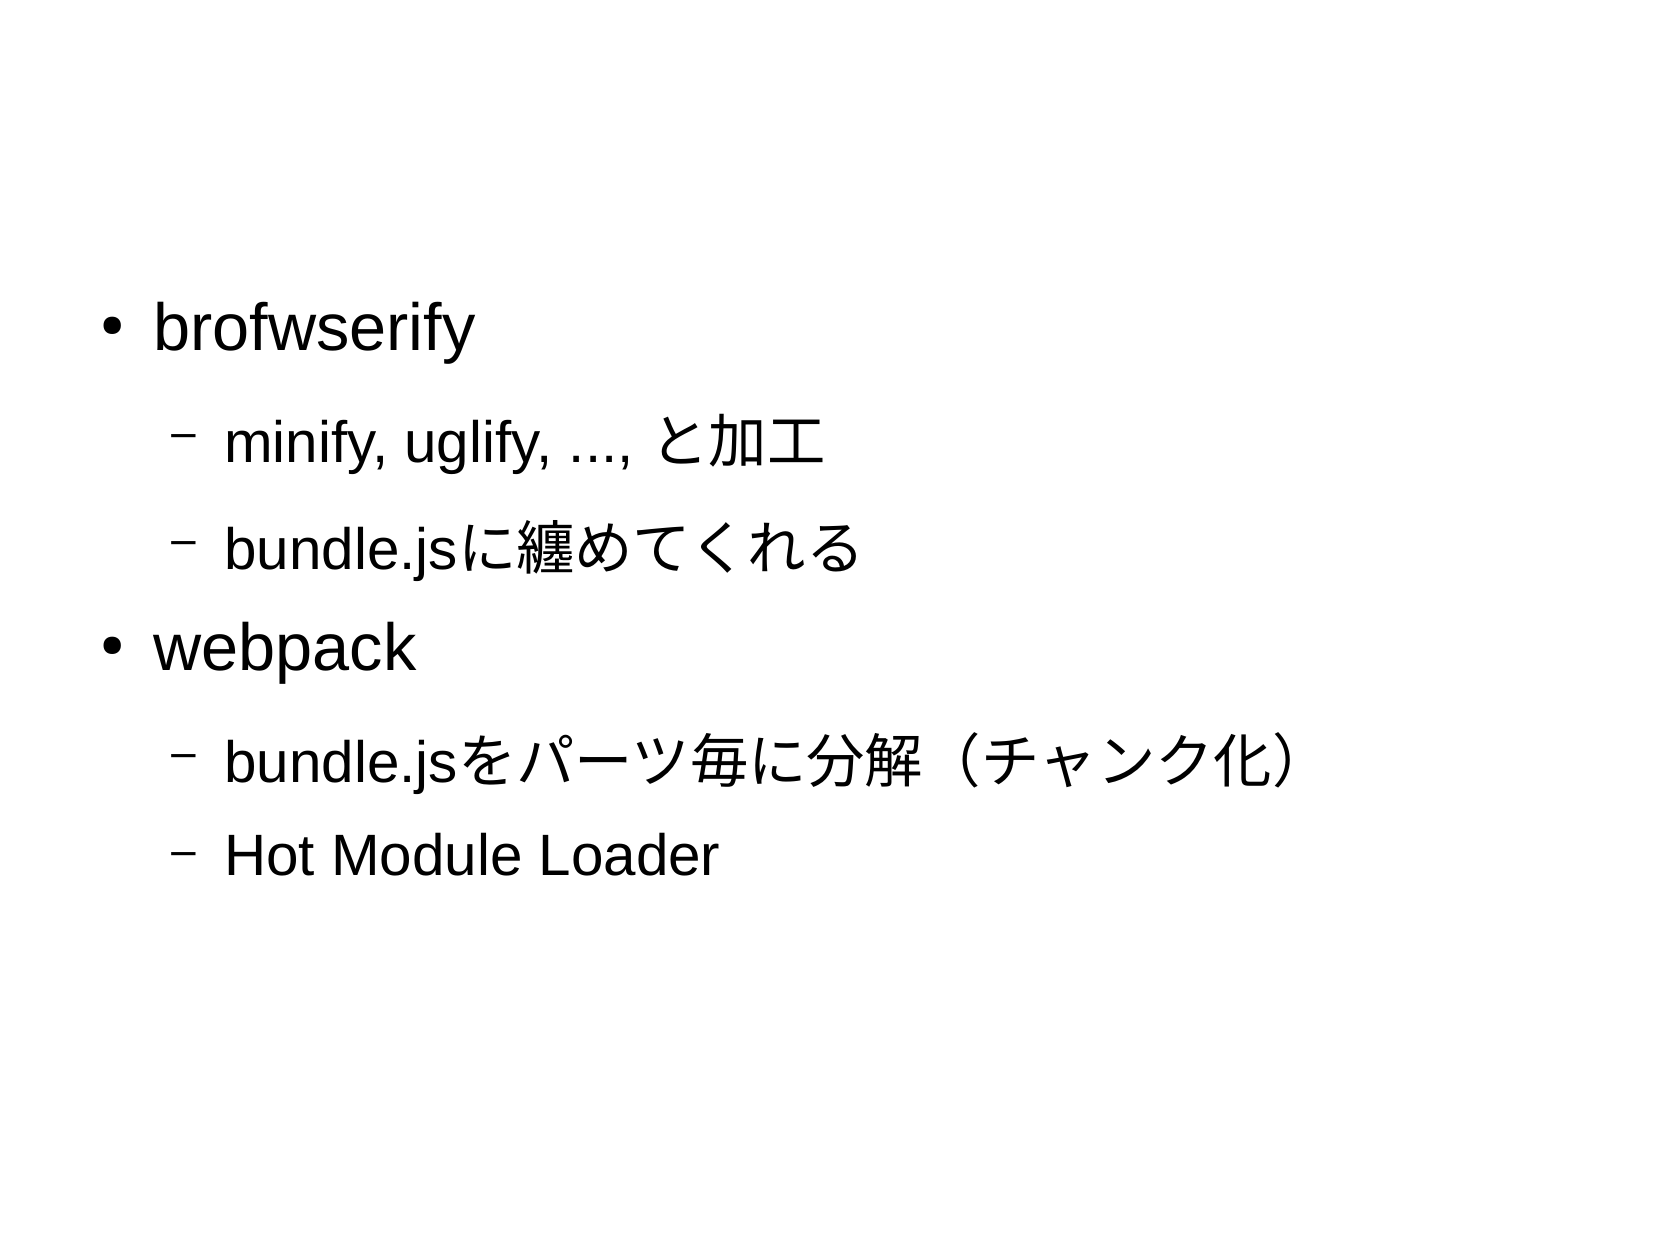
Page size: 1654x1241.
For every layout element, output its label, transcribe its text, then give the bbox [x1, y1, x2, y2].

list brofwserify minify, uglify, ..., と加工 bundle.jsに纏めてくれる webpack bundle.jsをパーツ毎に分解（チャンク化） Hot Module Loader [82, 290, 1571, 1010]
